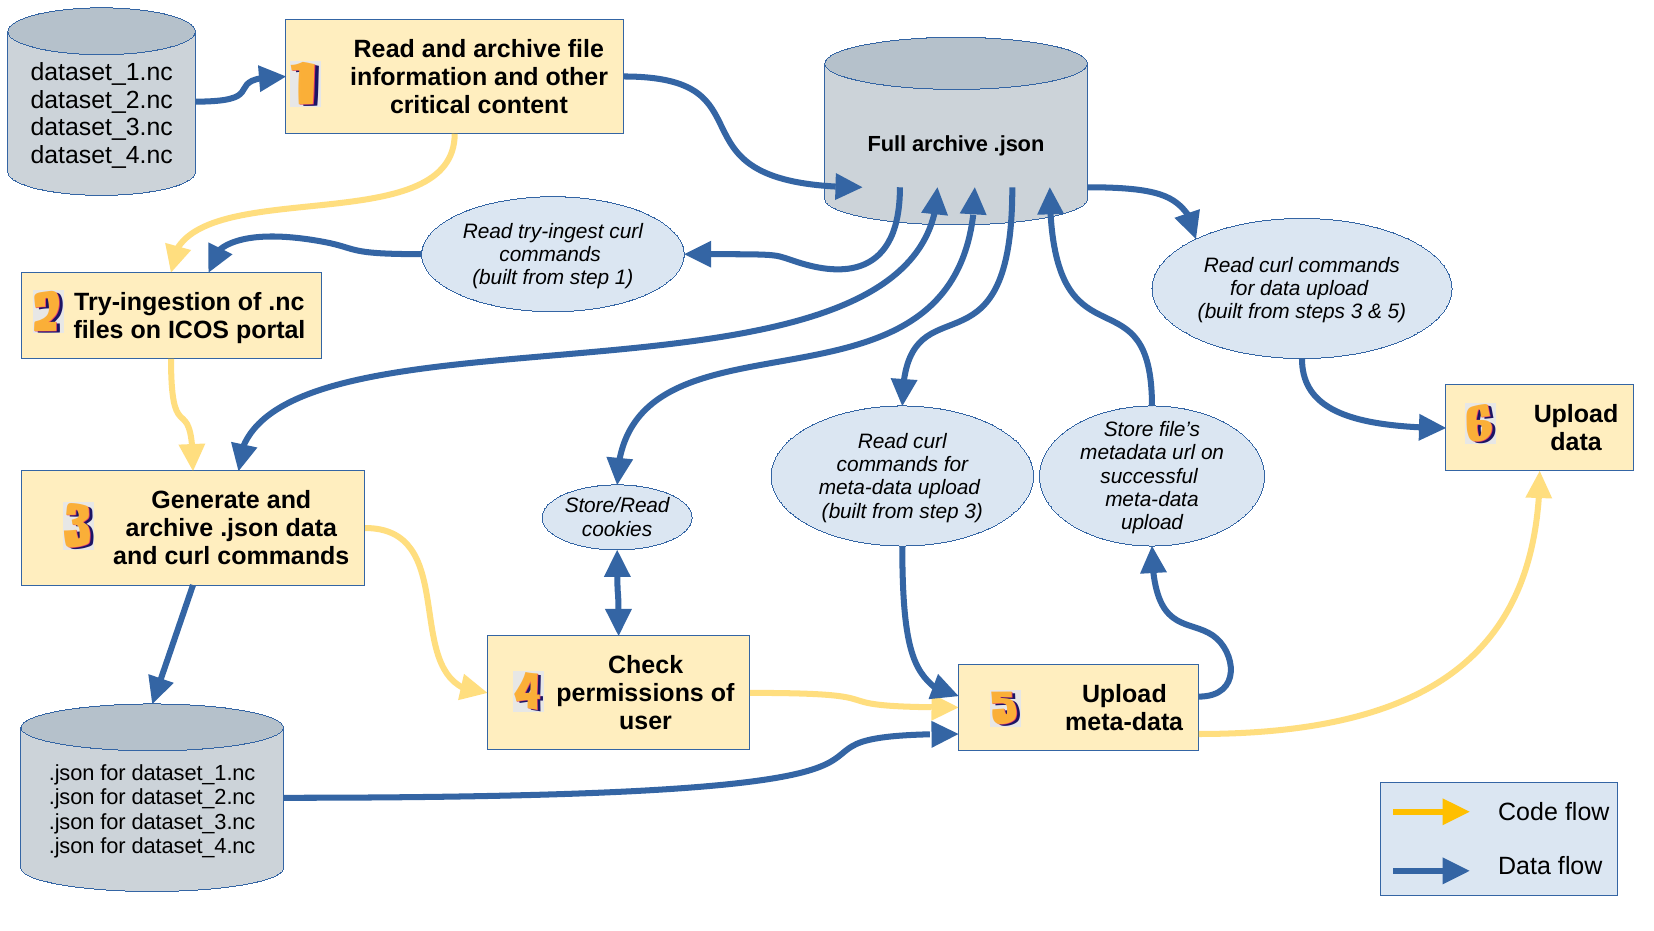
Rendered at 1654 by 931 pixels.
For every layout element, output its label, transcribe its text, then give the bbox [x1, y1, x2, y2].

text_box Read curl commands for data upload (built from steps 3 & 5) [1151, 218, 1453, 359]
text_box Read try-ingest curl commands (built from step 1) [421, 196, 685, 312]
text_box Upload data [1445, 384, 1634, 471]
picture [990, 690, 1021, 727]
text_box Try-ingestion of .nc files on ICOS portal [21, 272, 322, 359]
text_box Full archive .json [824, 65, 1088, 225]
text_box dataset_1.nc dataset_2.nc dataset_3.nc dataset_4.nc [7, 32, 196, 196]
text_box Generate and archive .json data and curl commands [21, 470, 365, 586]
text_box Read and archive file information and other critical content [285, 19, 624, 134]
picture [33, 290, 64, 333]
text_box Check permissions of user [487, 635, 750, 750]
text_box Store/Read cookies [542, 484, 693, 550]
text_box [1380, 782, 1618, 896]
text_box Read curl commands for meta-data upload (built from step 3) [771, 405, 1034, 546]
text_box Store file’s metadata url on successful meta-data upload [1039, 405, 1265, 547]
text_box Code flow [1483, 790, 1625, 834]
picture [63, 502, 94, 550]
picture [1465, 403, 1496, 444]
text_box Upload meta-data [958, 664, 1199, 751]
picture [290, 61, 321, 107]
text_box .json for dataset_1.nc .json for dataset_2.nc .json for dataset_3.nc .json for dataset_4.nc [20, 728, 284, 892]
text_box Data flow [1483, 844, 1618, 887]
picture [513, 671, 544, 713]
